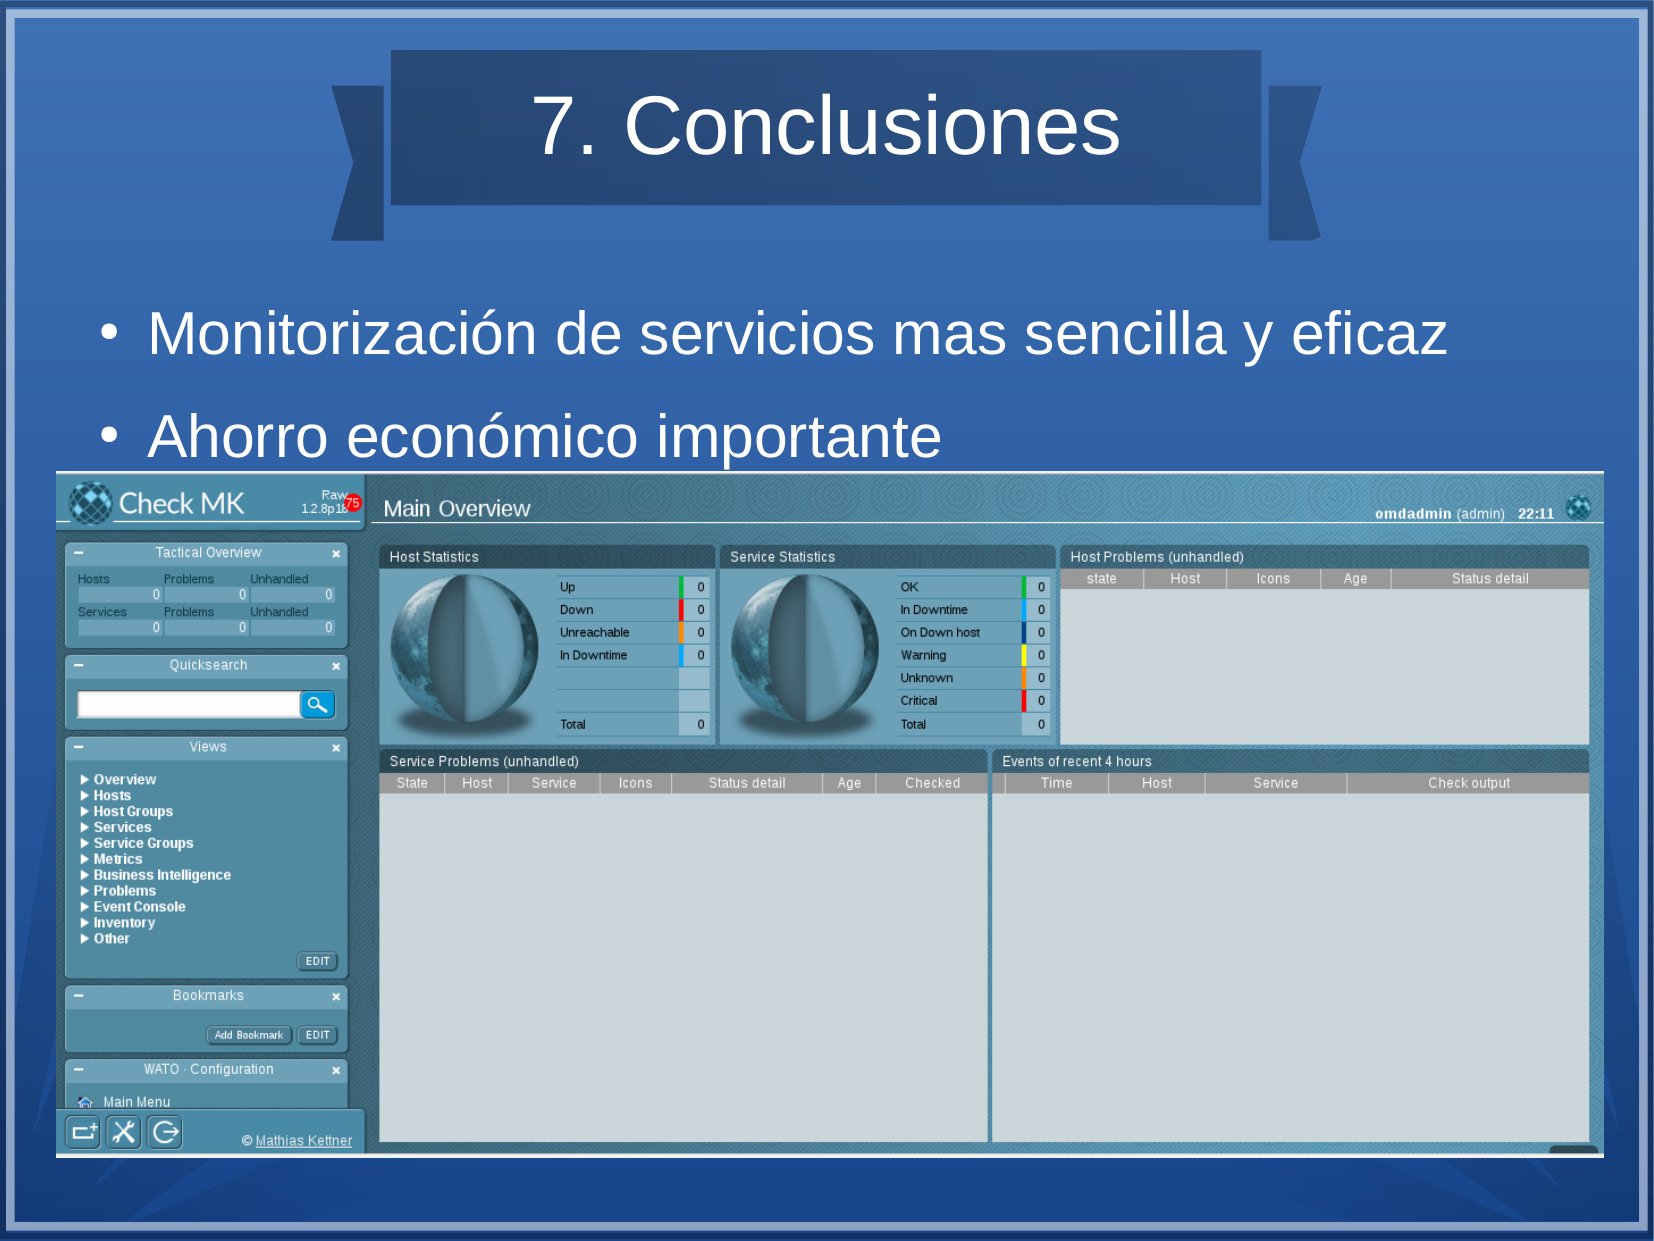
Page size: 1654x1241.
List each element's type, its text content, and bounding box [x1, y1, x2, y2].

title 7. Conclusiones [389, 47, 1264, 205]
list Monitorización de servicios mas sencilla y eficaz Ahorro económico importante [82, 299, 1571, 471]
picture [56, 471, 1604, 1158]
